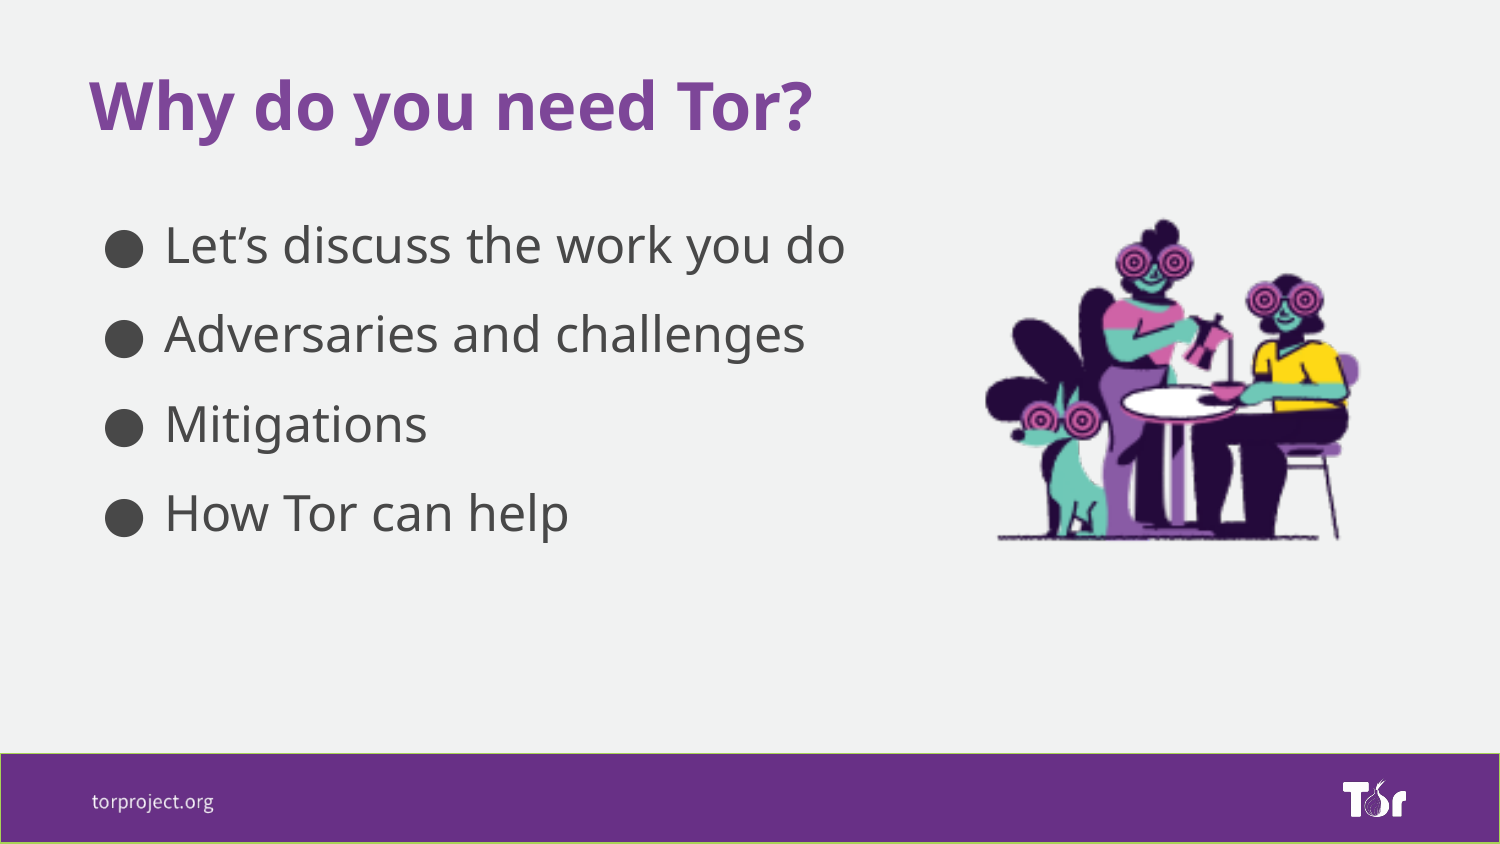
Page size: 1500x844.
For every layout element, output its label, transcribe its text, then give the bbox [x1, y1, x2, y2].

picture [1343, 778, 1406, 817]
text_box Why do you need Tor? [75, 33, 1425, 174]
picture [75, 780, 604, 821]
text_box Let’s discuss the work you do Adversaries and challenges Mitigations How Tor can help [75, 205, 1425, 763]
picture [935, 206, 1425, 573]
